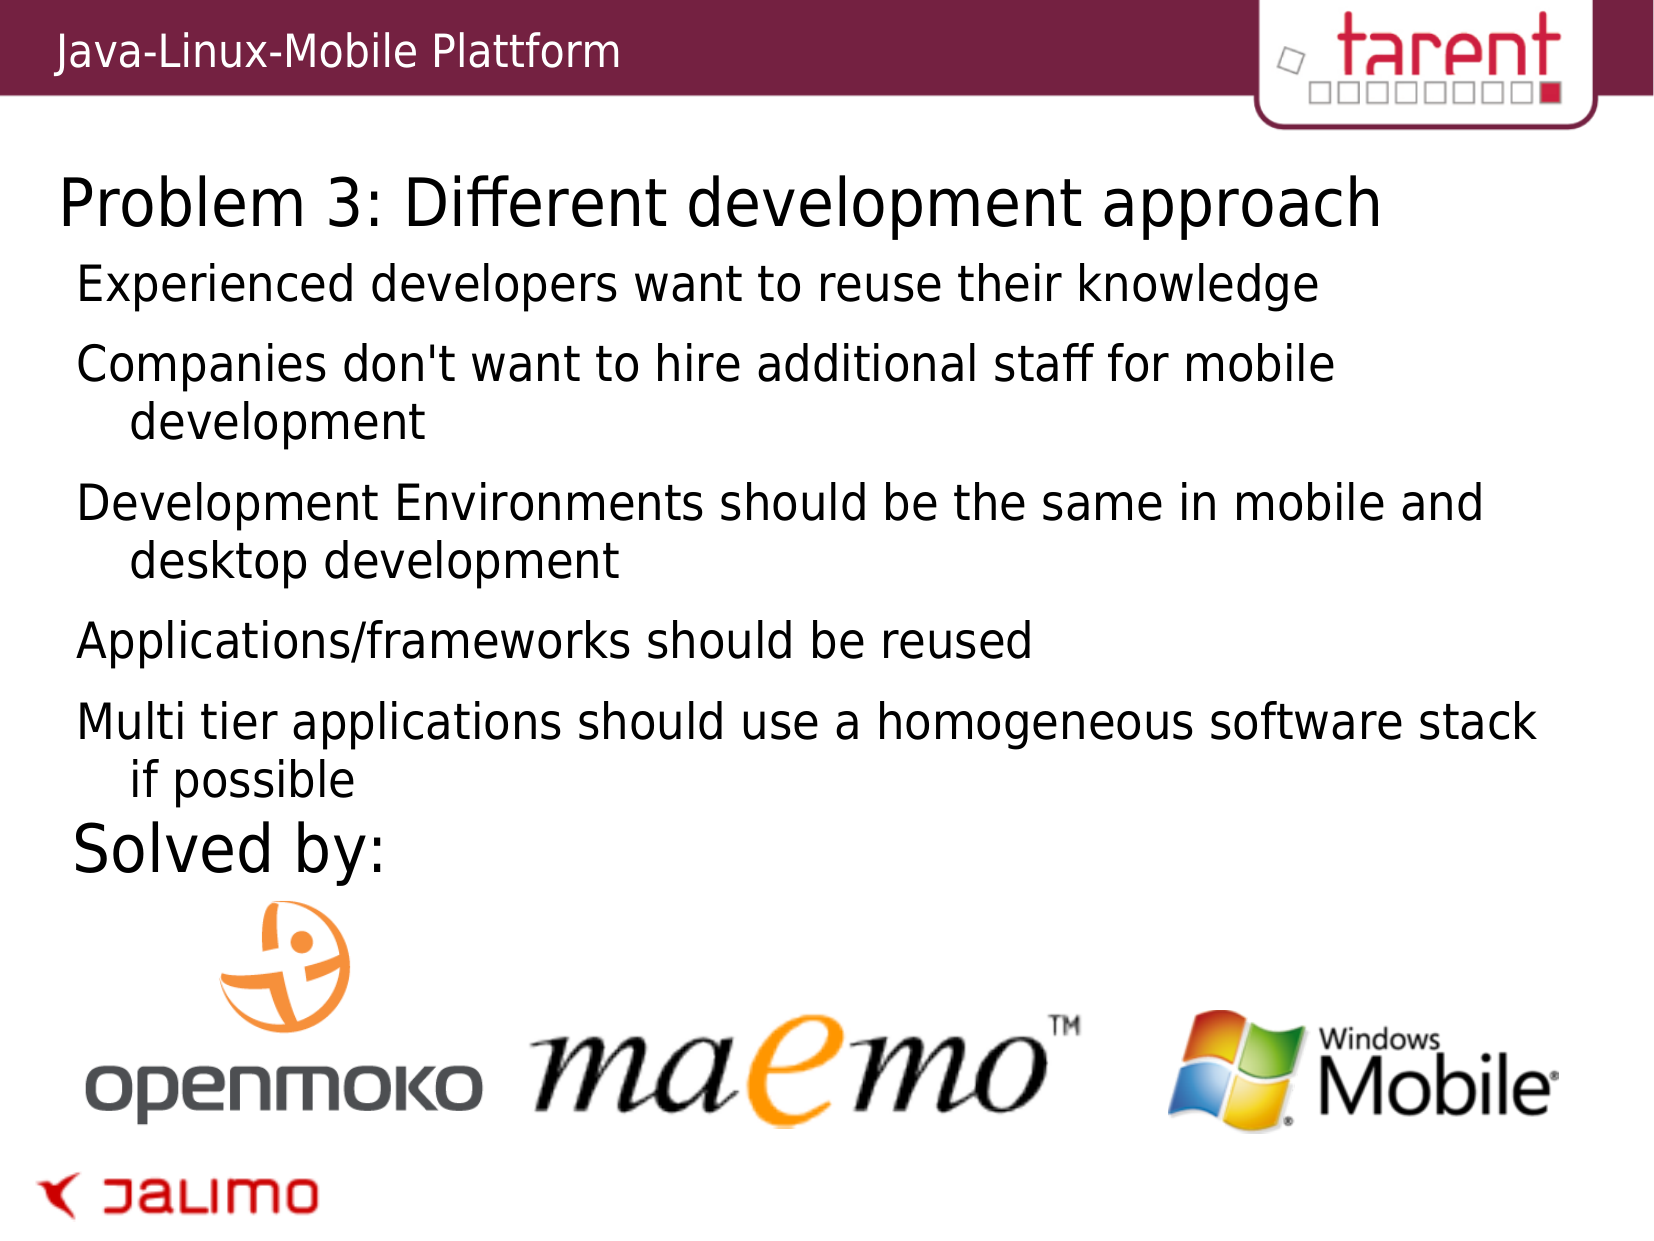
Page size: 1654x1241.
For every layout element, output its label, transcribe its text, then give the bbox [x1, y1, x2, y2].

picture [77, 890, 490, 1133]
picture [1168, 1010, 1559, 1134]
picture [527, 1012, 1089, 1129]
title Solved by: [72, 810, 1638, 889]
list Experienced developers want to reuse their knowledge Companies don't want to hire additional staff for mobile development Development Environments should be the same in mobile and desktop development Applications/frameworks should be reused Multi tier applications should use a homogeneous software stack if possible [59, 254, 1571, 1059]
picture [32, 1171, 324, 1222]
picture [0, 0, 1654, 146]
title Problem 3: Different development approach [59, 163, 1625, 242]
